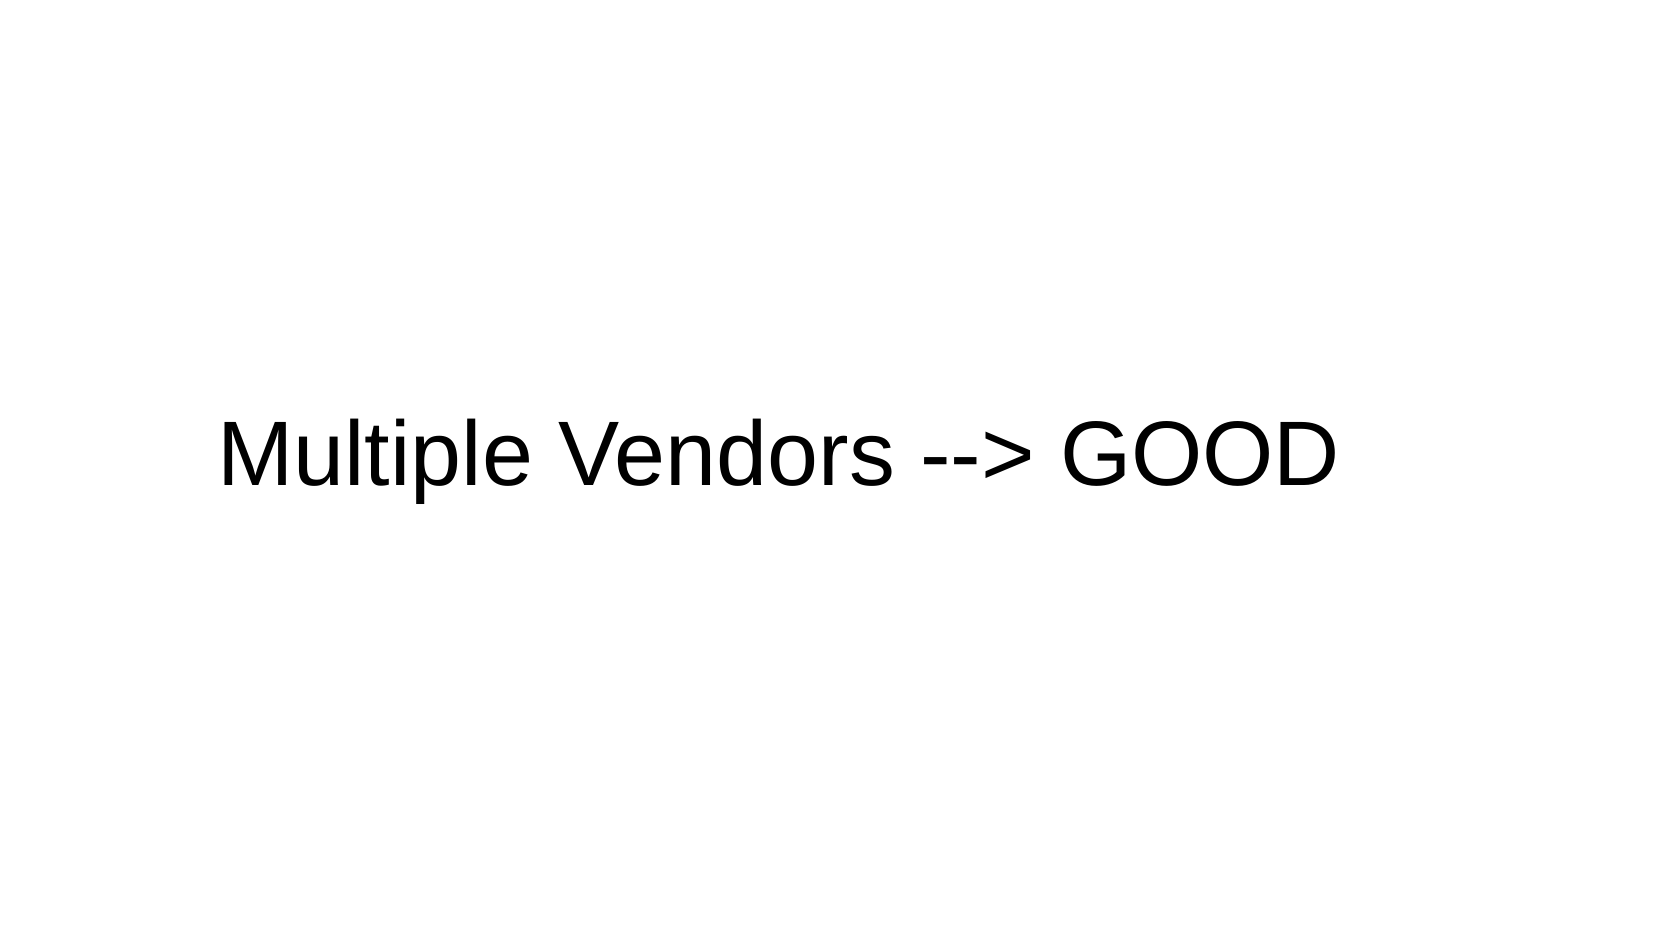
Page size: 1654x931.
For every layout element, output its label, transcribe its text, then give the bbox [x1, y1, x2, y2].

title Multiple Vendors --> GOOD [35, 376, 1524, 532]
